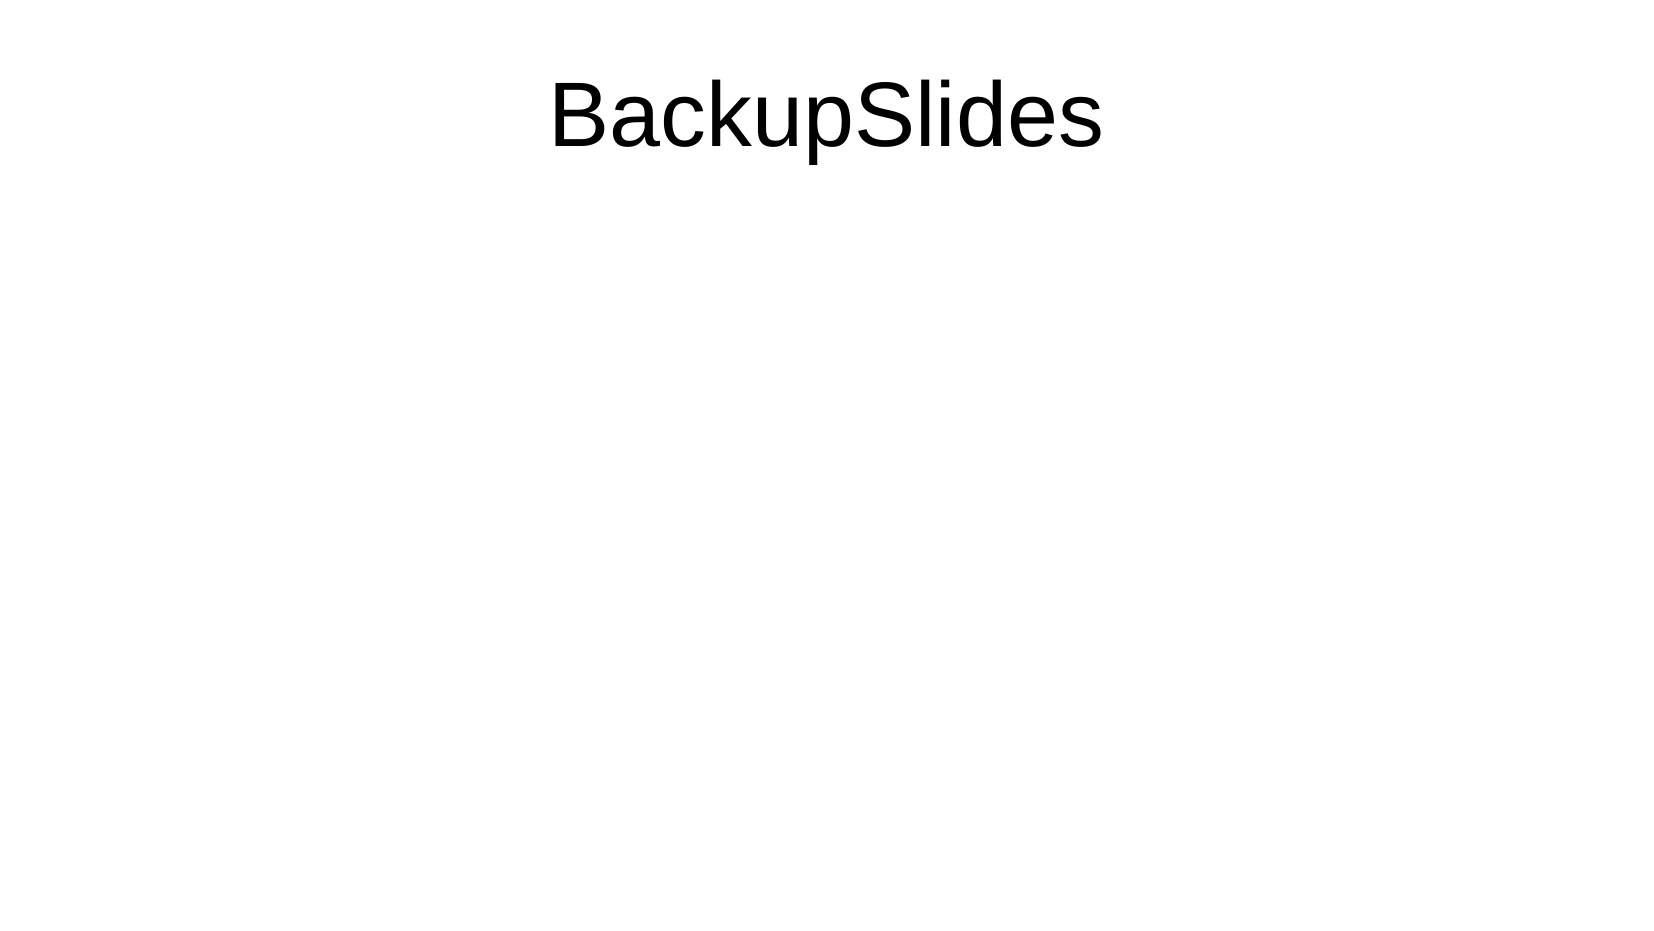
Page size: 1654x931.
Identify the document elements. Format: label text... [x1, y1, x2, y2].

title BackupSlides [82, 37, 1571, 193]
